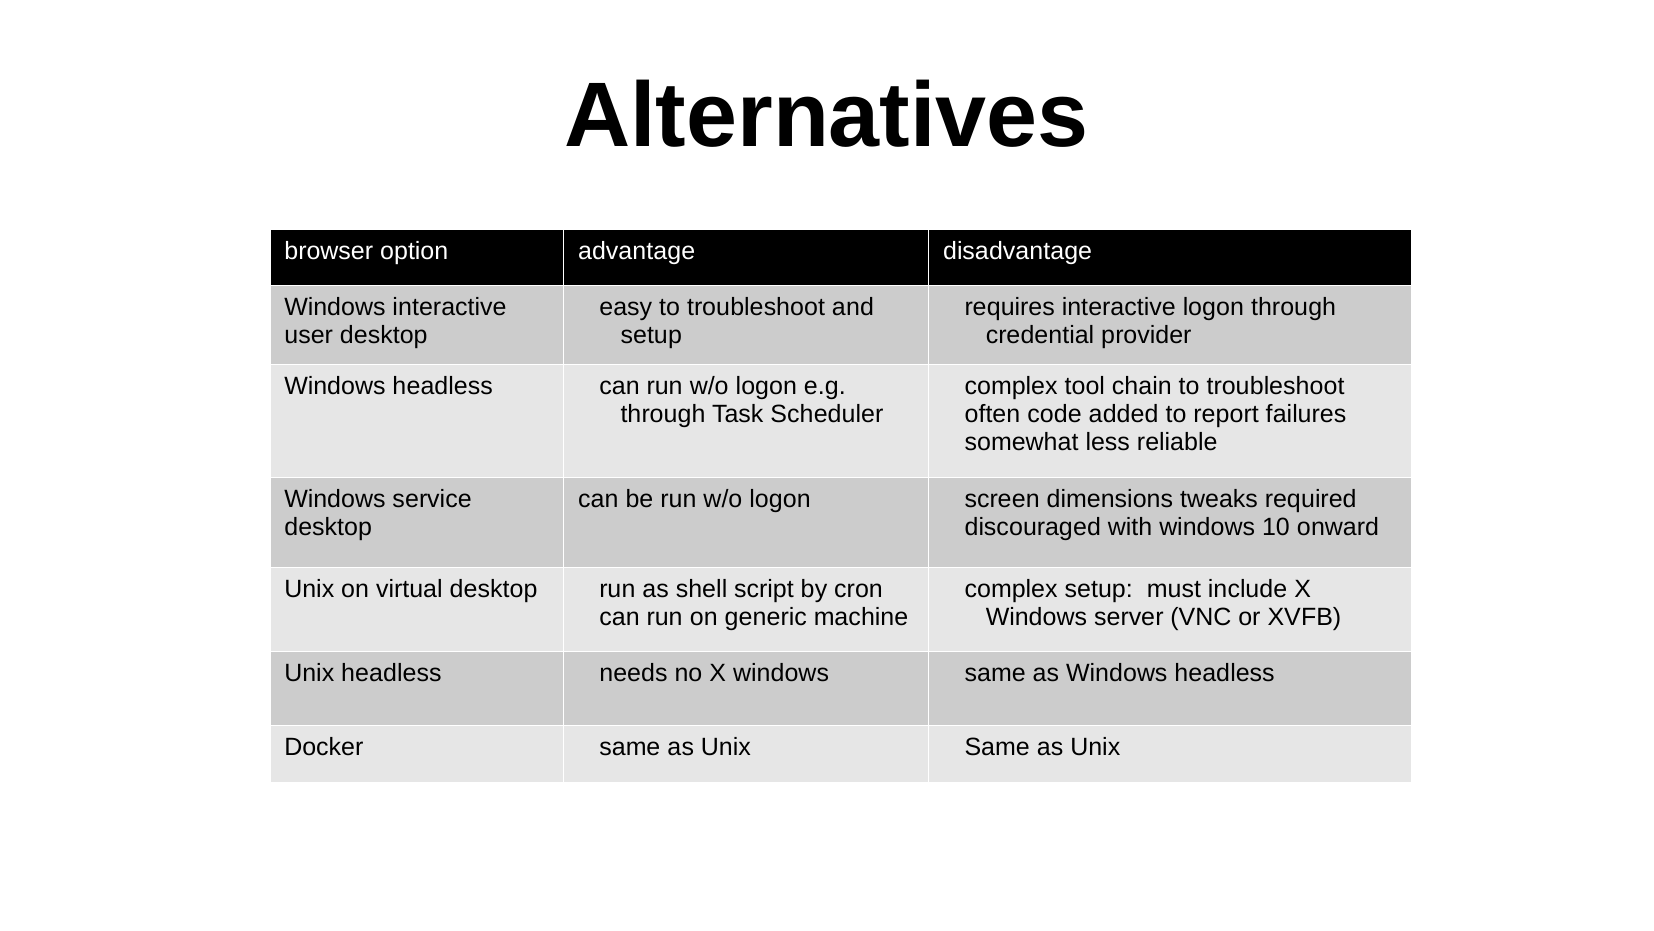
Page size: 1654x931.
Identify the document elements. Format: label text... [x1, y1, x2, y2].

table_cell complex setup: must include X Windows server (VNC or XVFB) [929, 568, 1411, 651]
table_cell needs no X windows [564, 652, 928, 725]
title Alternatives [82, 37, 1571, 193]
table_cell easy to troubleshoot and setup [564, 286, 928, 364]
table_cell Unix on virtual desktop [271, 568, 563, 651]
table_cell can be run w/o logon [564, 478, 928, 567]
table_cell can run w/o logon e.g. through Task Scheduler [564, 365, 928, 477]
table_cell Windows service desktop [271, 478, 563, 567]
table_cell screen dimensions tweaks required discouraged with windows 10 onward [929, 478, 1411, 567]
table_cell Windows interactive user desktop [271, 286, 563, 364]
table_cell same as Unix [564, 726, 928, 782]
table_cell Docker [271, 726, 563, 782]
table_header browser option [271, 230, 563, 285]
table_cell complex tool chain to troubleshoot often code added to report failures somewhat less reliable [929, 365, 1411, 477]
table_cell run as shell script by cron can run on generic machine [564, 568, 928, 651]
table_cell Unix headless [271, 652, 563, 725]
table_cell Same as Unix [929, 726, 1411, 782]
table_cell same as Windows headless [929, 652, 1411, 725]
table_cell Windows headless [271, 365, 563, 477]
table_header disadvantage [929, 230, 1411, 285]
table_header advantage [564, 230, 928, 285]
table_cell requires interactive logon through credential provider [929, 286, 1411, 364]
